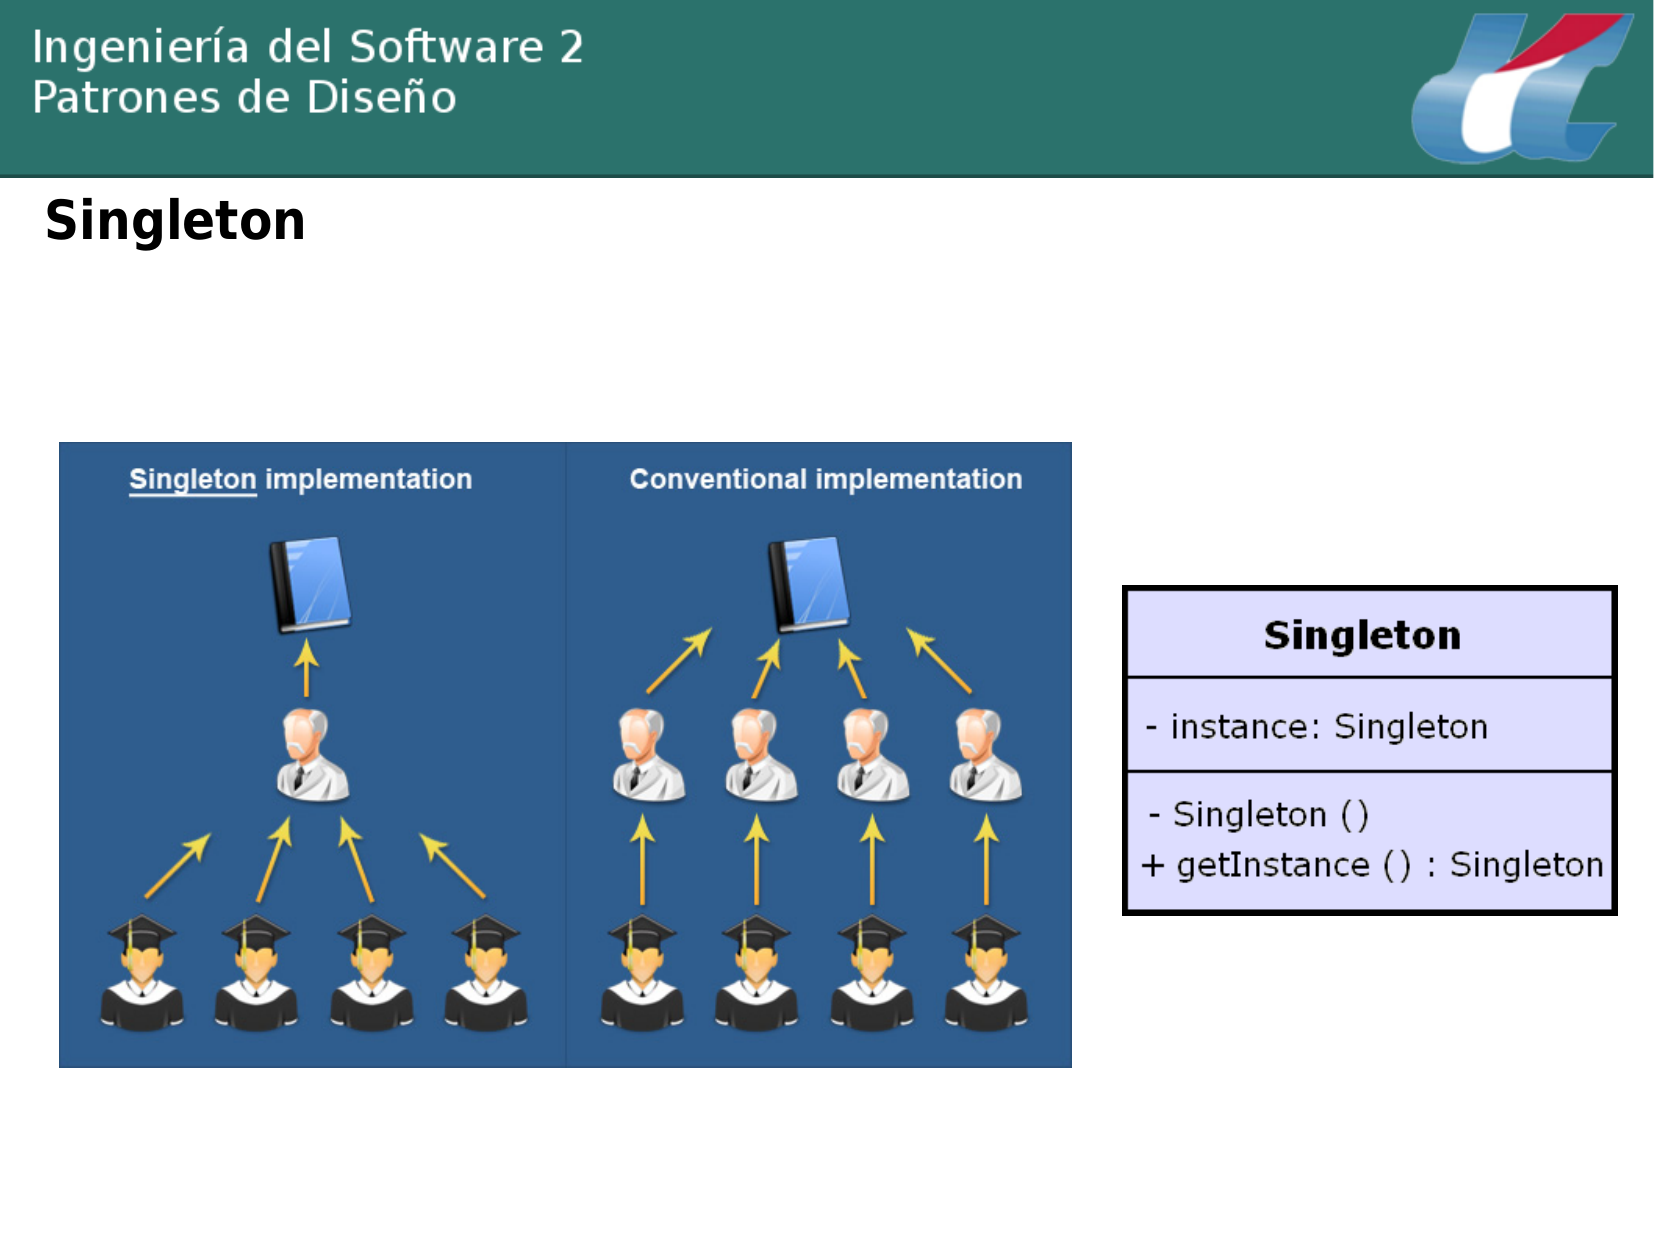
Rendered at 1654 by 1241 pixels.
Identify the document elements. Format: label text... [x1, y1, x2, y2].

picture [1122, 585, 1618, 916]
picture [59, 442, 1072, 1068]
picture [0, 0, 1654, 178]
text_box Singleton [29, 182, 1625, 261]
